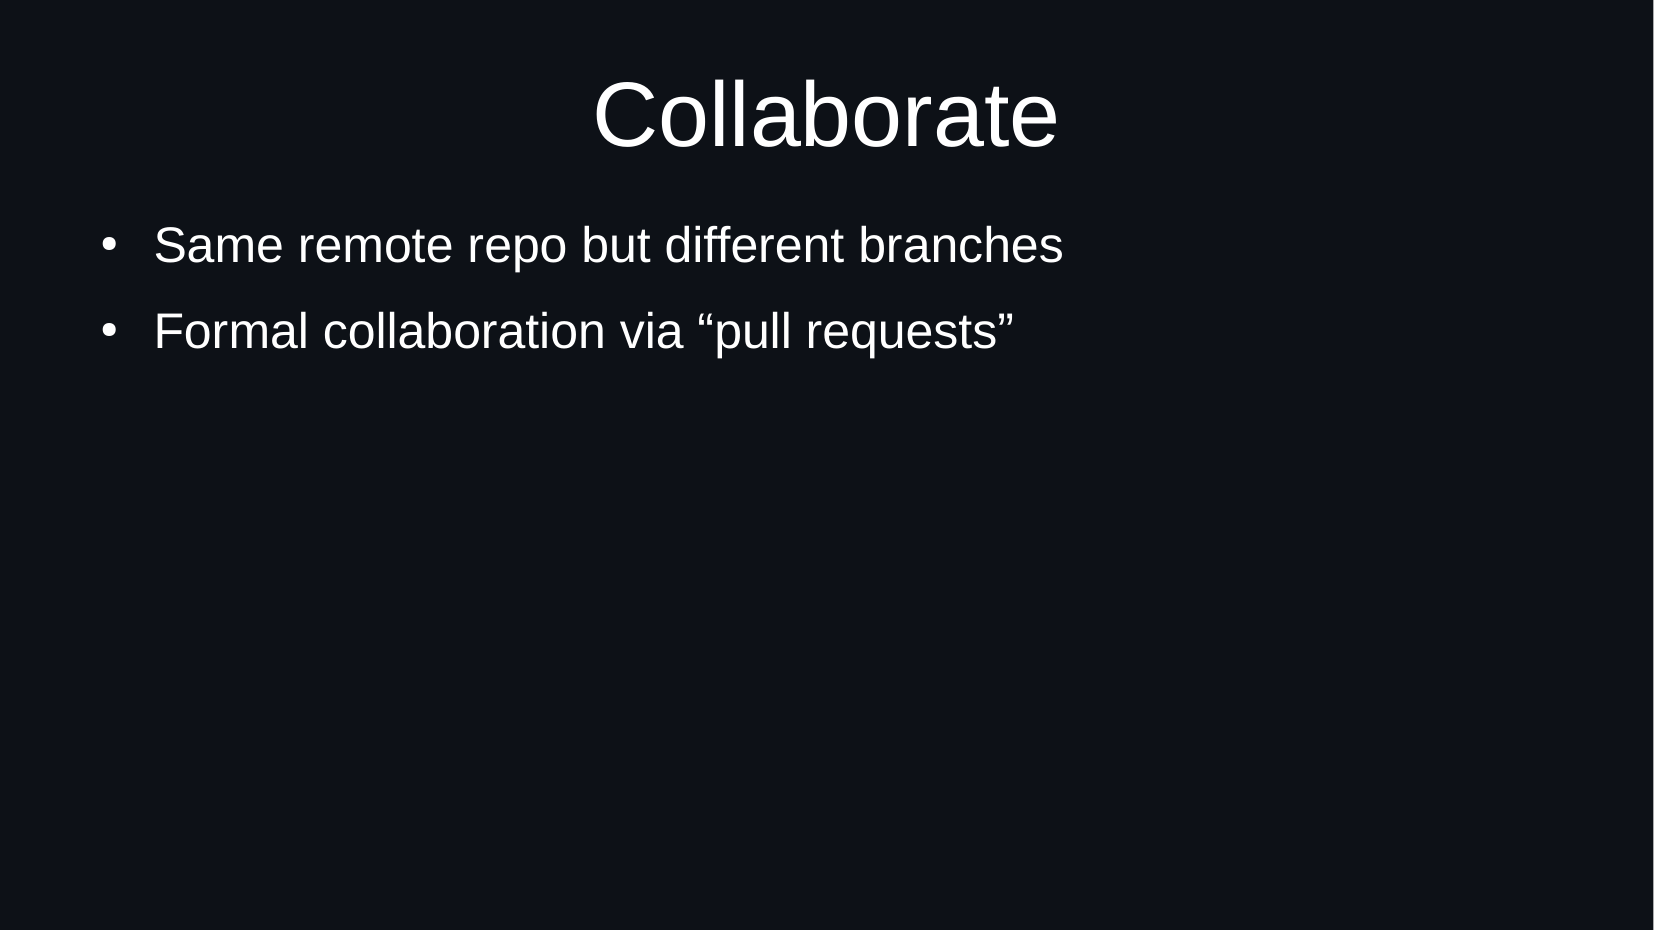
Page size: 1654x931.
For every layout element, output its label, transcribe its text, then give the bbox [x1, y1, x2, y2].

list Same remote repo but different branches Formal collaboration via “pull requests” [82, 217, 1571, 758]
title Collaborate [82, 37, 1571, 193]
